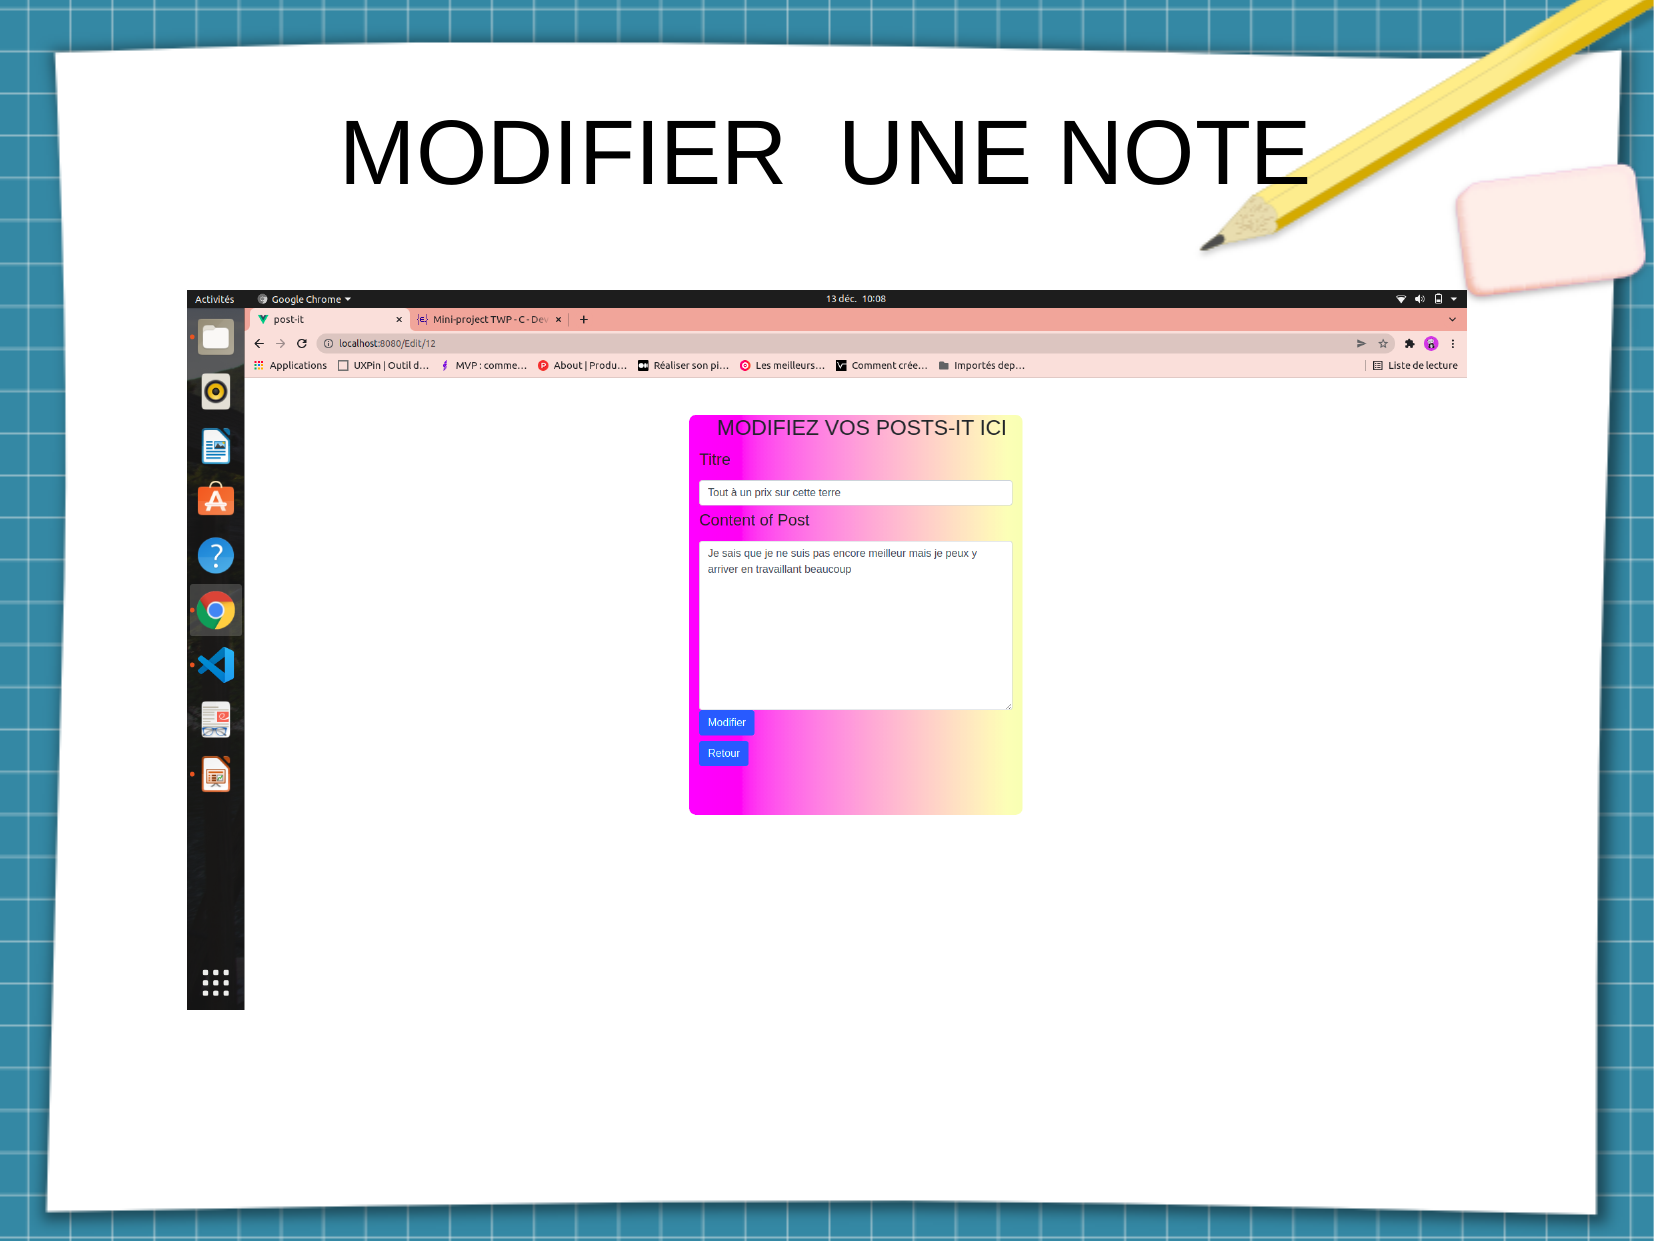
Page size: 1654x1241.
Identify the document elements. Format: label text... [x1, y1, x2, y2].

picture [0, 0, 1654, 1241]
title MODIFIER UNE NOTE [82, 49, 1571, 257]
